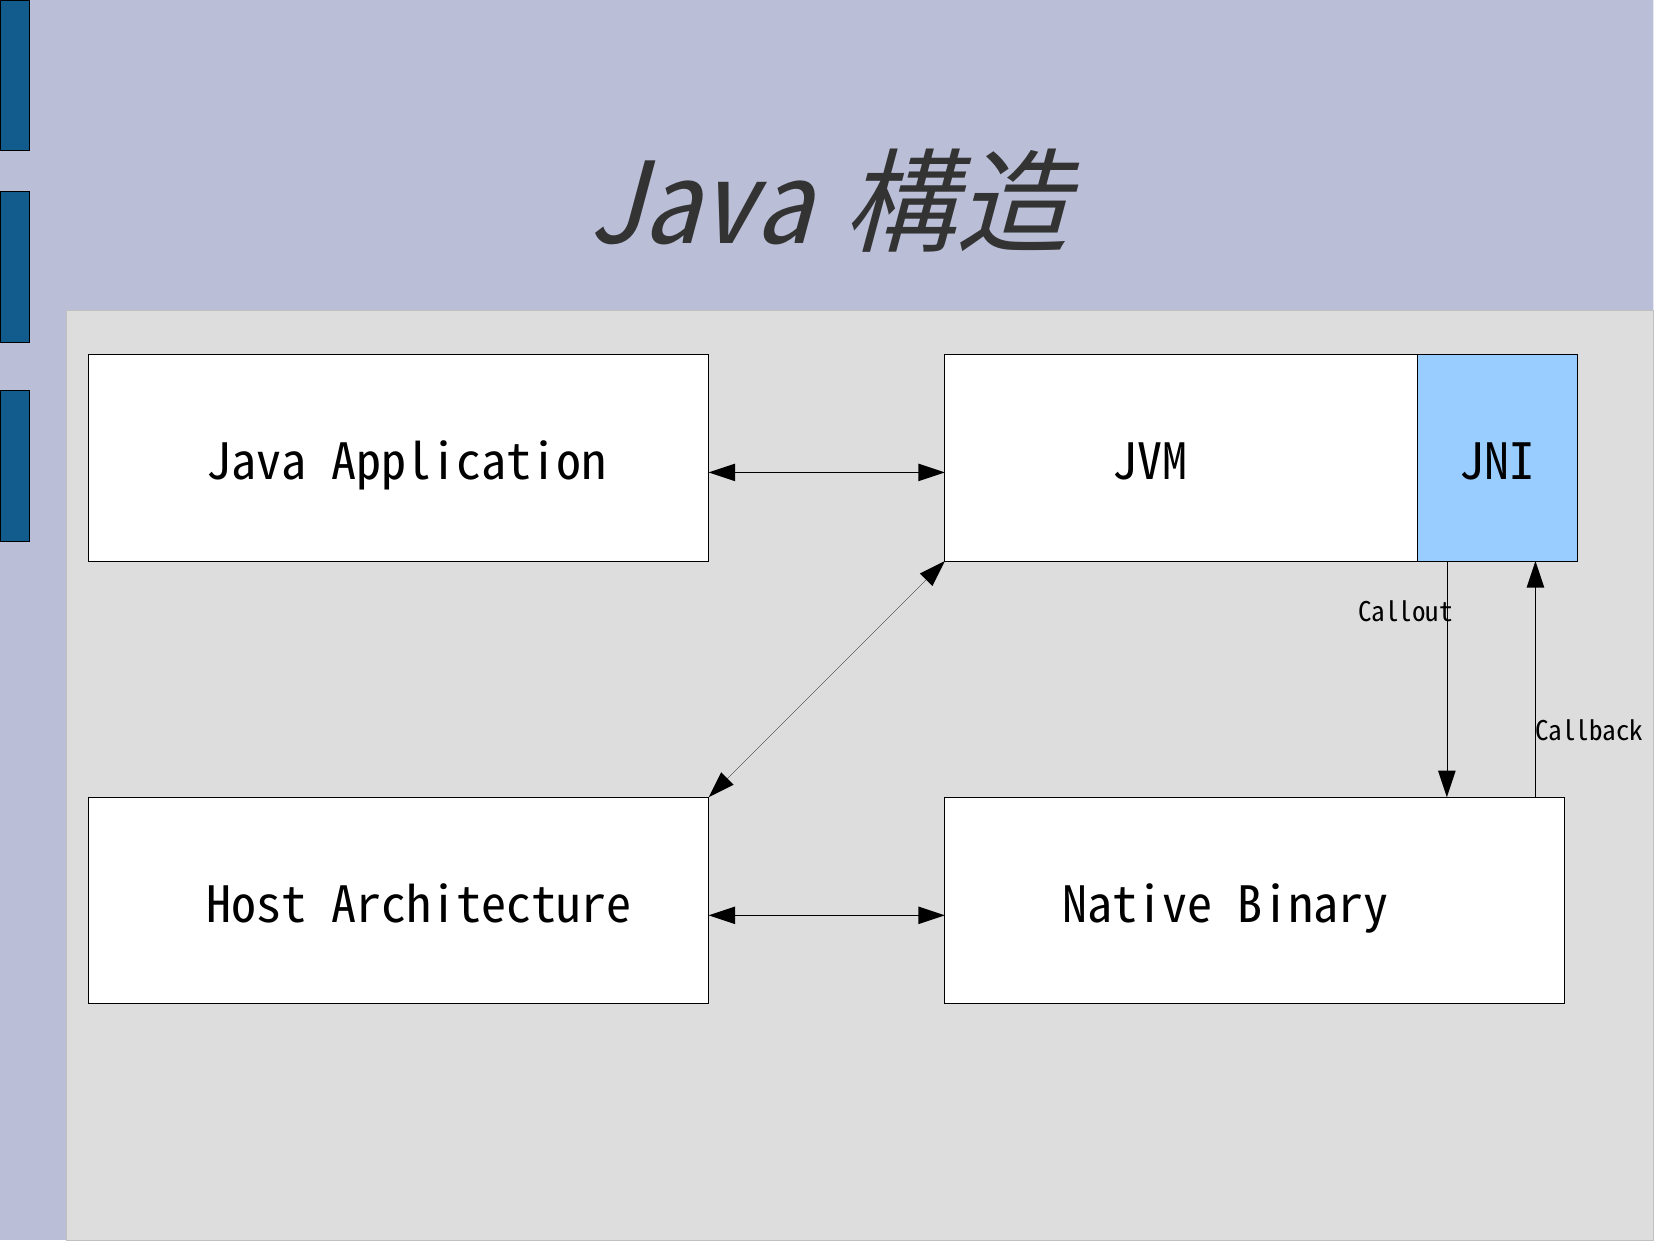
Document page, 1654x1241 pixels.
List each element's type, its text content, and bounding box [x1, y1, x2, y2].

title Java構造 [121, 91, 1534, 299]
text_box Java Application [88, 354, 709, 562]
text_box Native Binary [944, 797, 1565, 1004]
text_box Callout [1358, 472, 1477, 949]
text_box Host Architecture [88, 797, 709, 1004]
text_box Callback [1417, 590, 1654, 862]
text_box JVM [944, 354, 1417, 562]
text_box JNI [1417, 354, 1578, 562]
